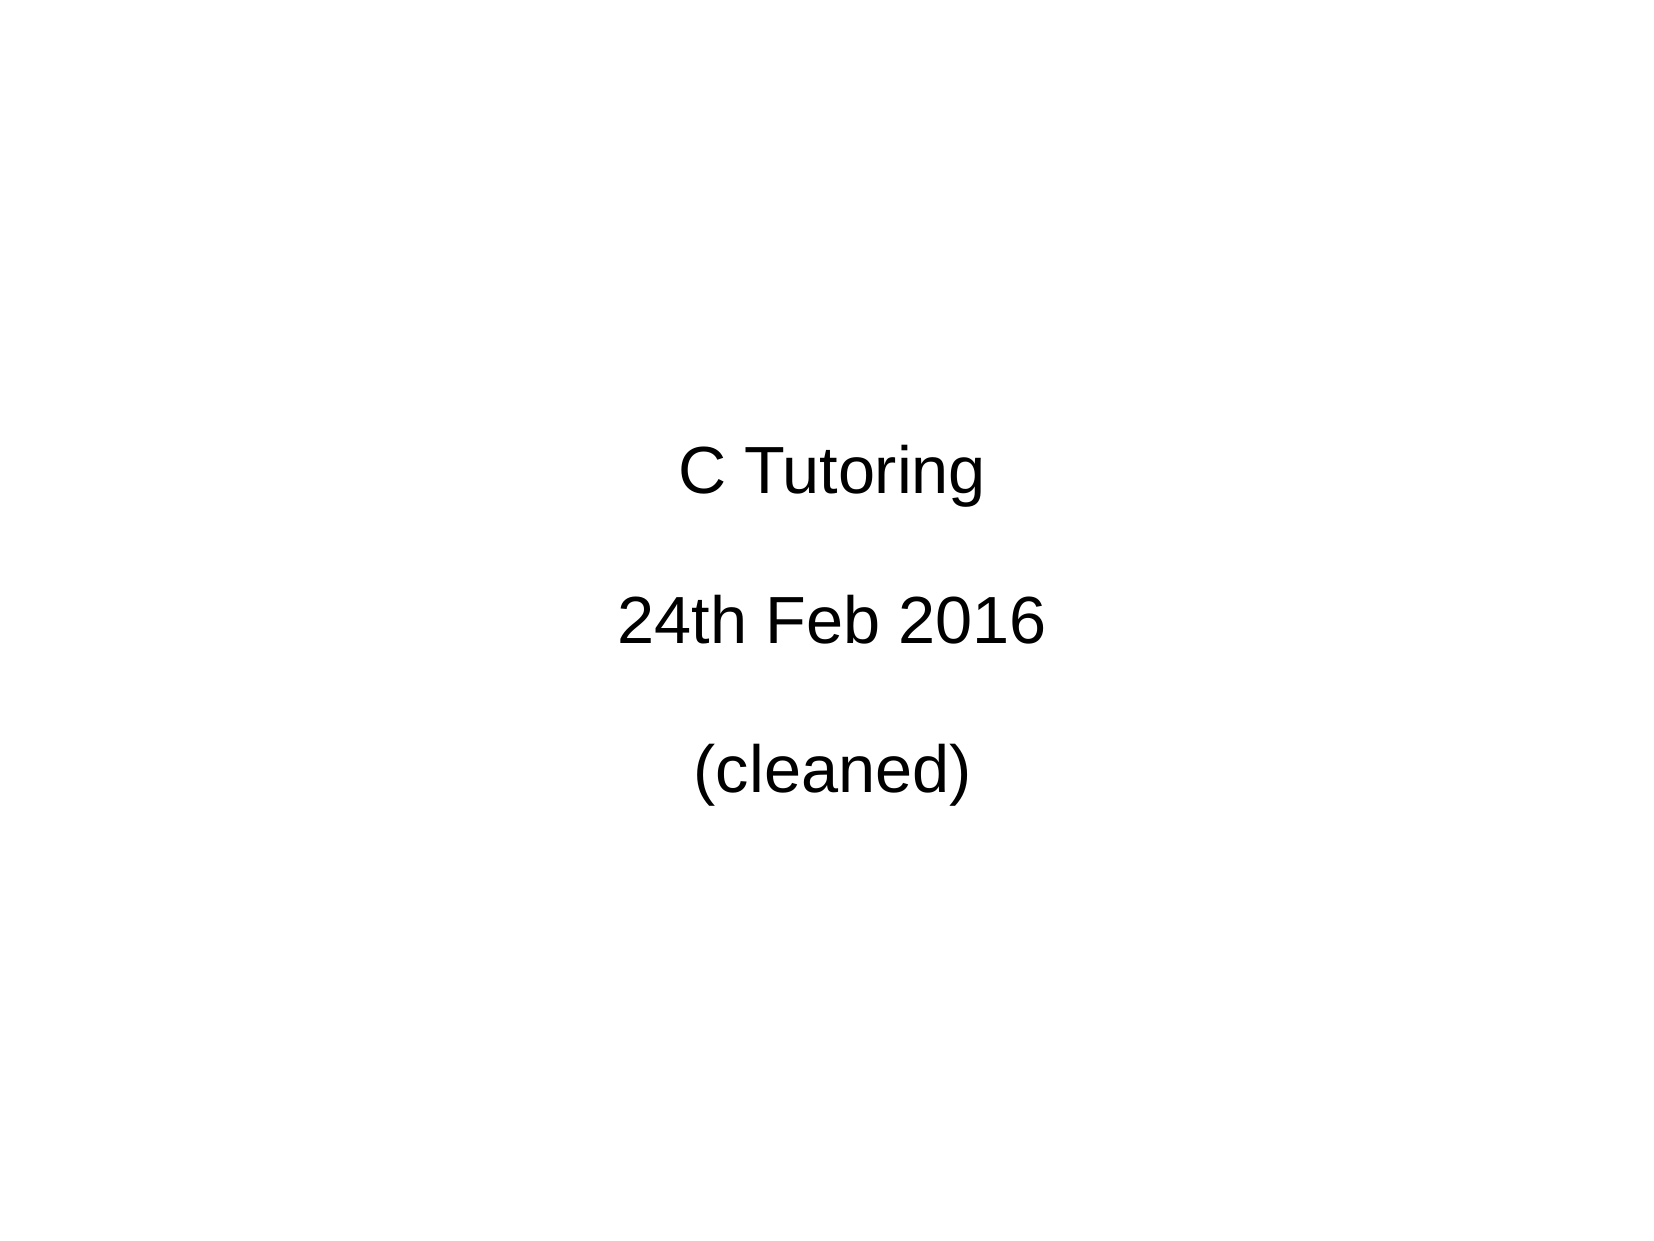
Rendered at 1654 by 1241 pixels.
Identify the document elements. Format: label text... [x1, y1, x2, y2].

subtitle C Tutoring 24th Feb 2016 (cleaned) [82, 82, 1583, 1158]
